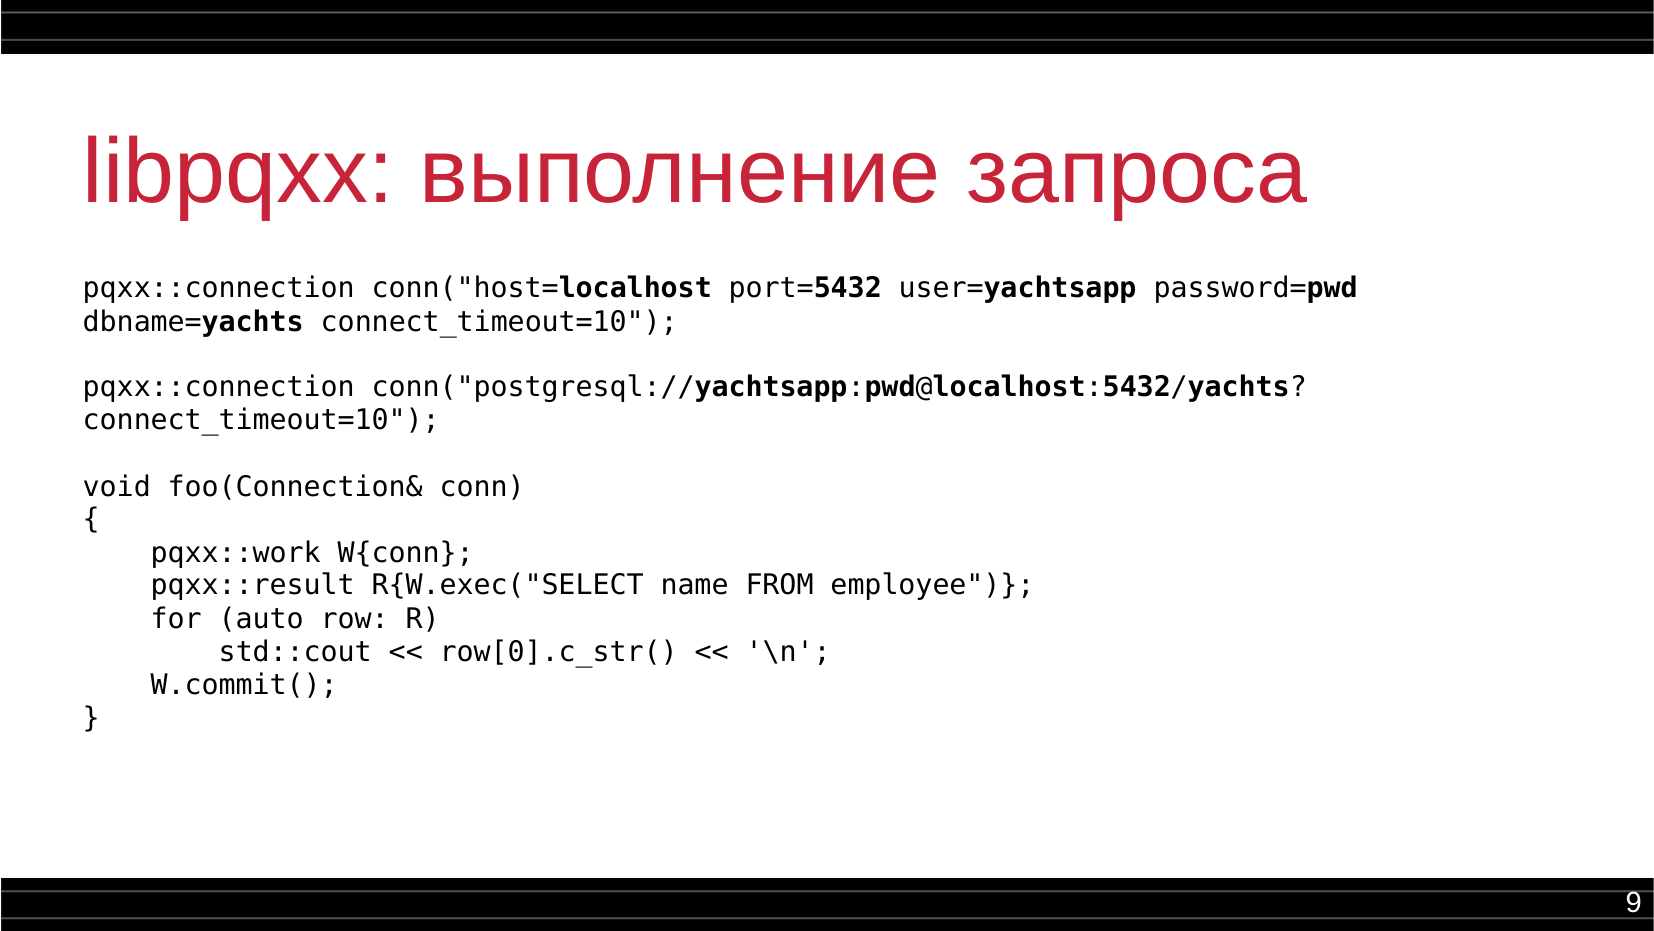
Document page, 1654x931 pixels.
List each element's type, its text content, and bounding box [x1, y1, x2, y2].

picture [1, 878, 1654, 931]
picture [1, 0, 1654, 54]
list pqxx::connection conn("host=localhost port=5432 user=yachtsapp password=pwd dbname=yachts connect_timeout=10"); pqxx::connection conn("postgresql://yachtsapp:pwd@localhost:5432/yachts?connect_timeout=10"); void foo(Connection& conn) { pqxx::work W{conn}; pqxx::result R{W.exec("SELECT name FROM employee")}; for (auto row: R) std::cout << row[0].c_str() << '\n'; W.commit(); } [82, 271, 1571, 758]
title libpqxx: выполнение запроса [82, 92, 1571, 249]
